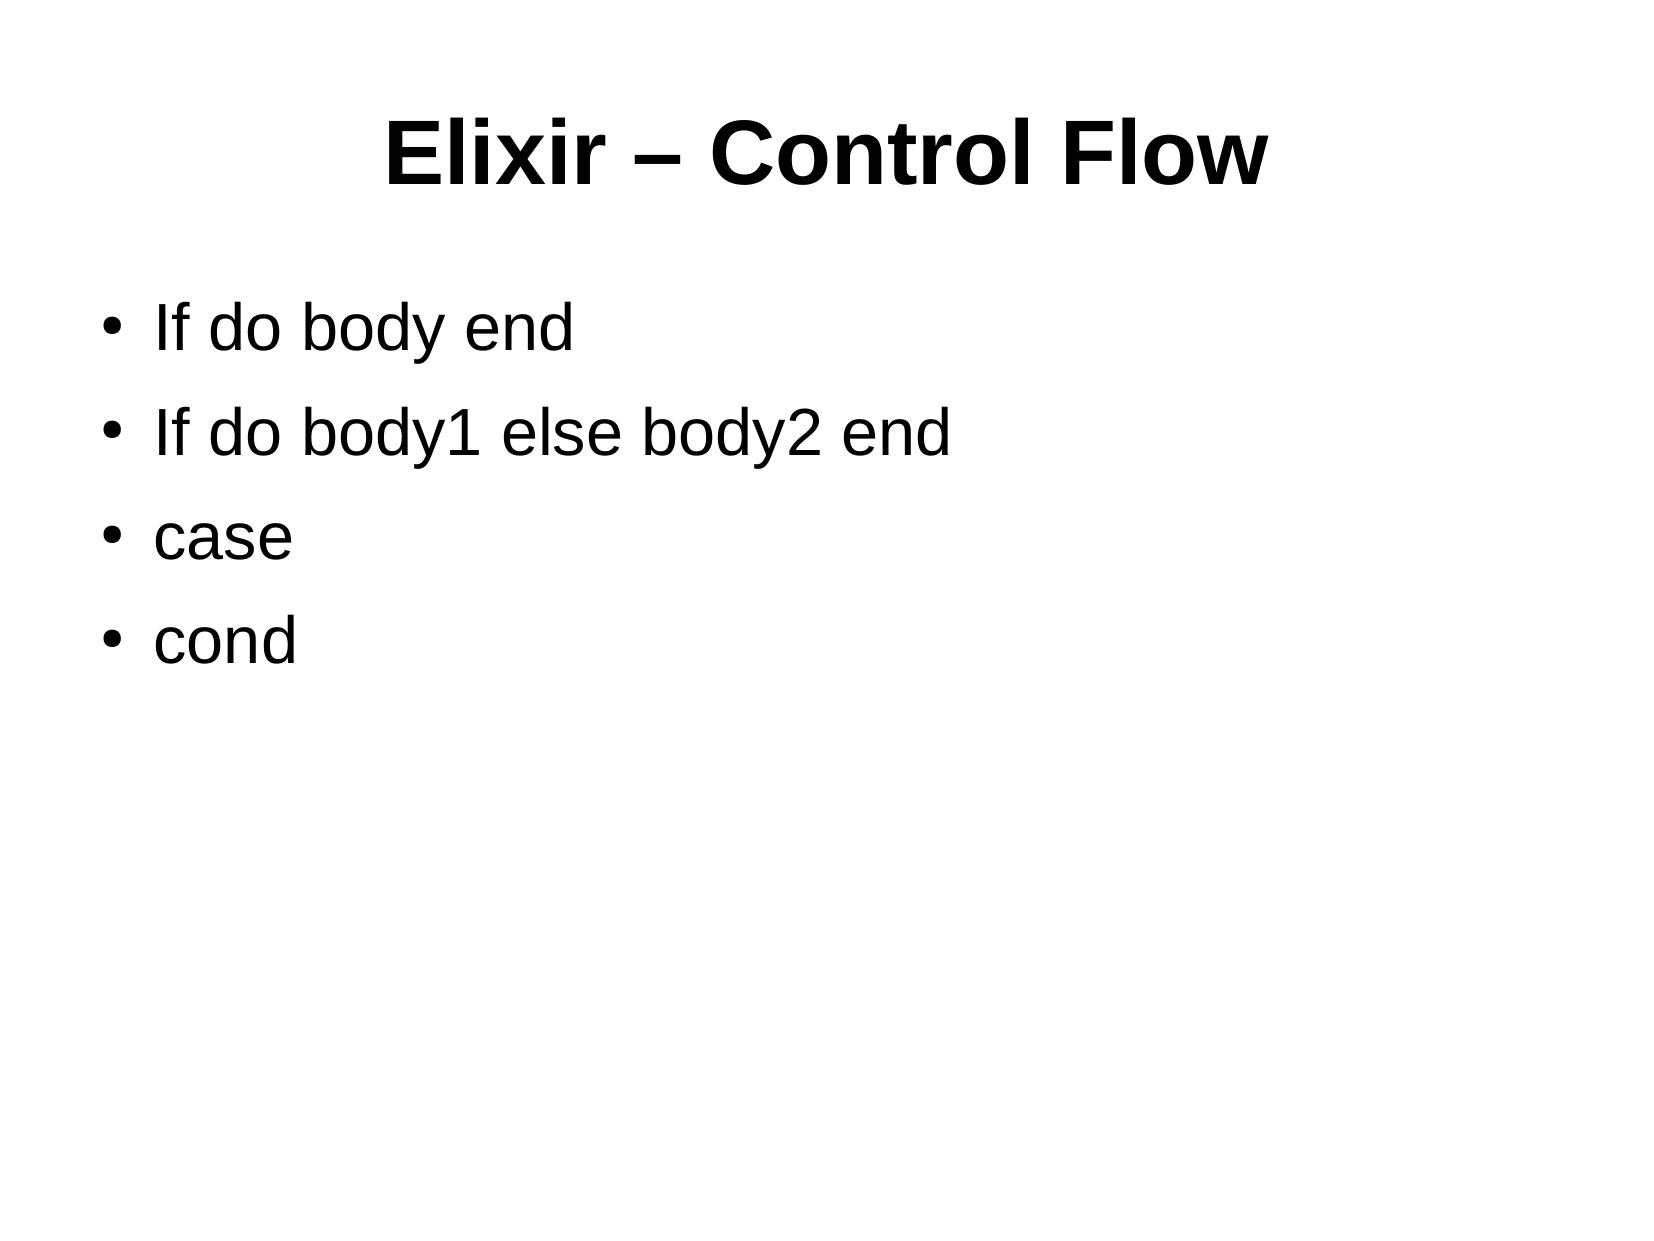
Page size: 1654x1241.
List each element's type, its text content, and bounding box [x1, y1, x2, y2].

list If do body end If do body1 else body2 end case cond [82, 290, 1571, 1010]
title Elixir – Control Flow [82, 49, 1571, 257]
